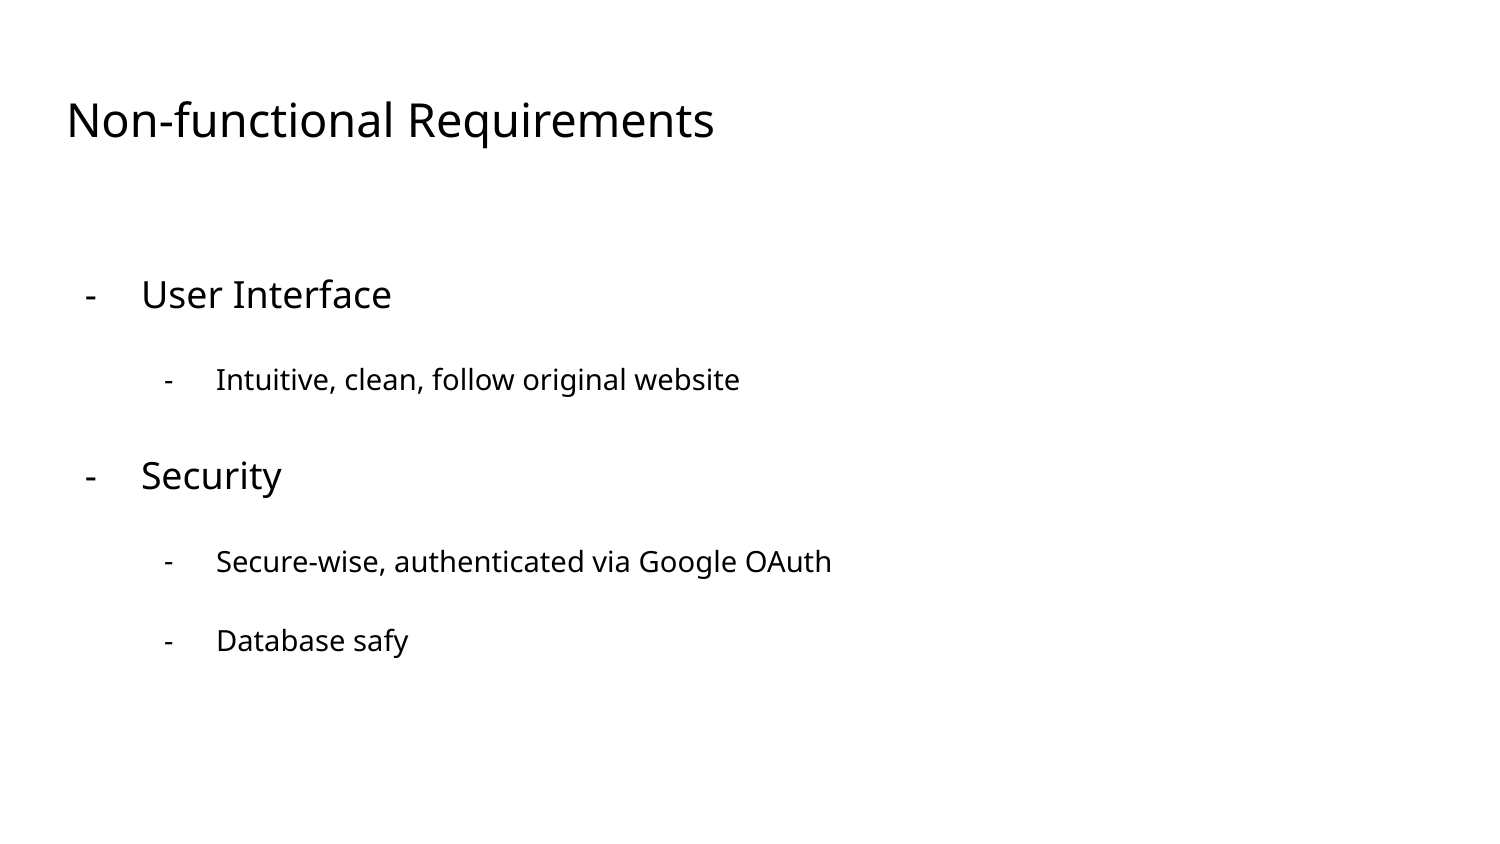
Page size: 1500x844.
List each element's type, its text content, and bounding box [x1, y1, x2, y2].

title Non-functional Requirements [51, 72, 1449, 167]
list User Interface Intuitive, clean, follow original website Security Secure-wise, authenticated via Google OAuth Database safy [51, 202, 1449, 750]
